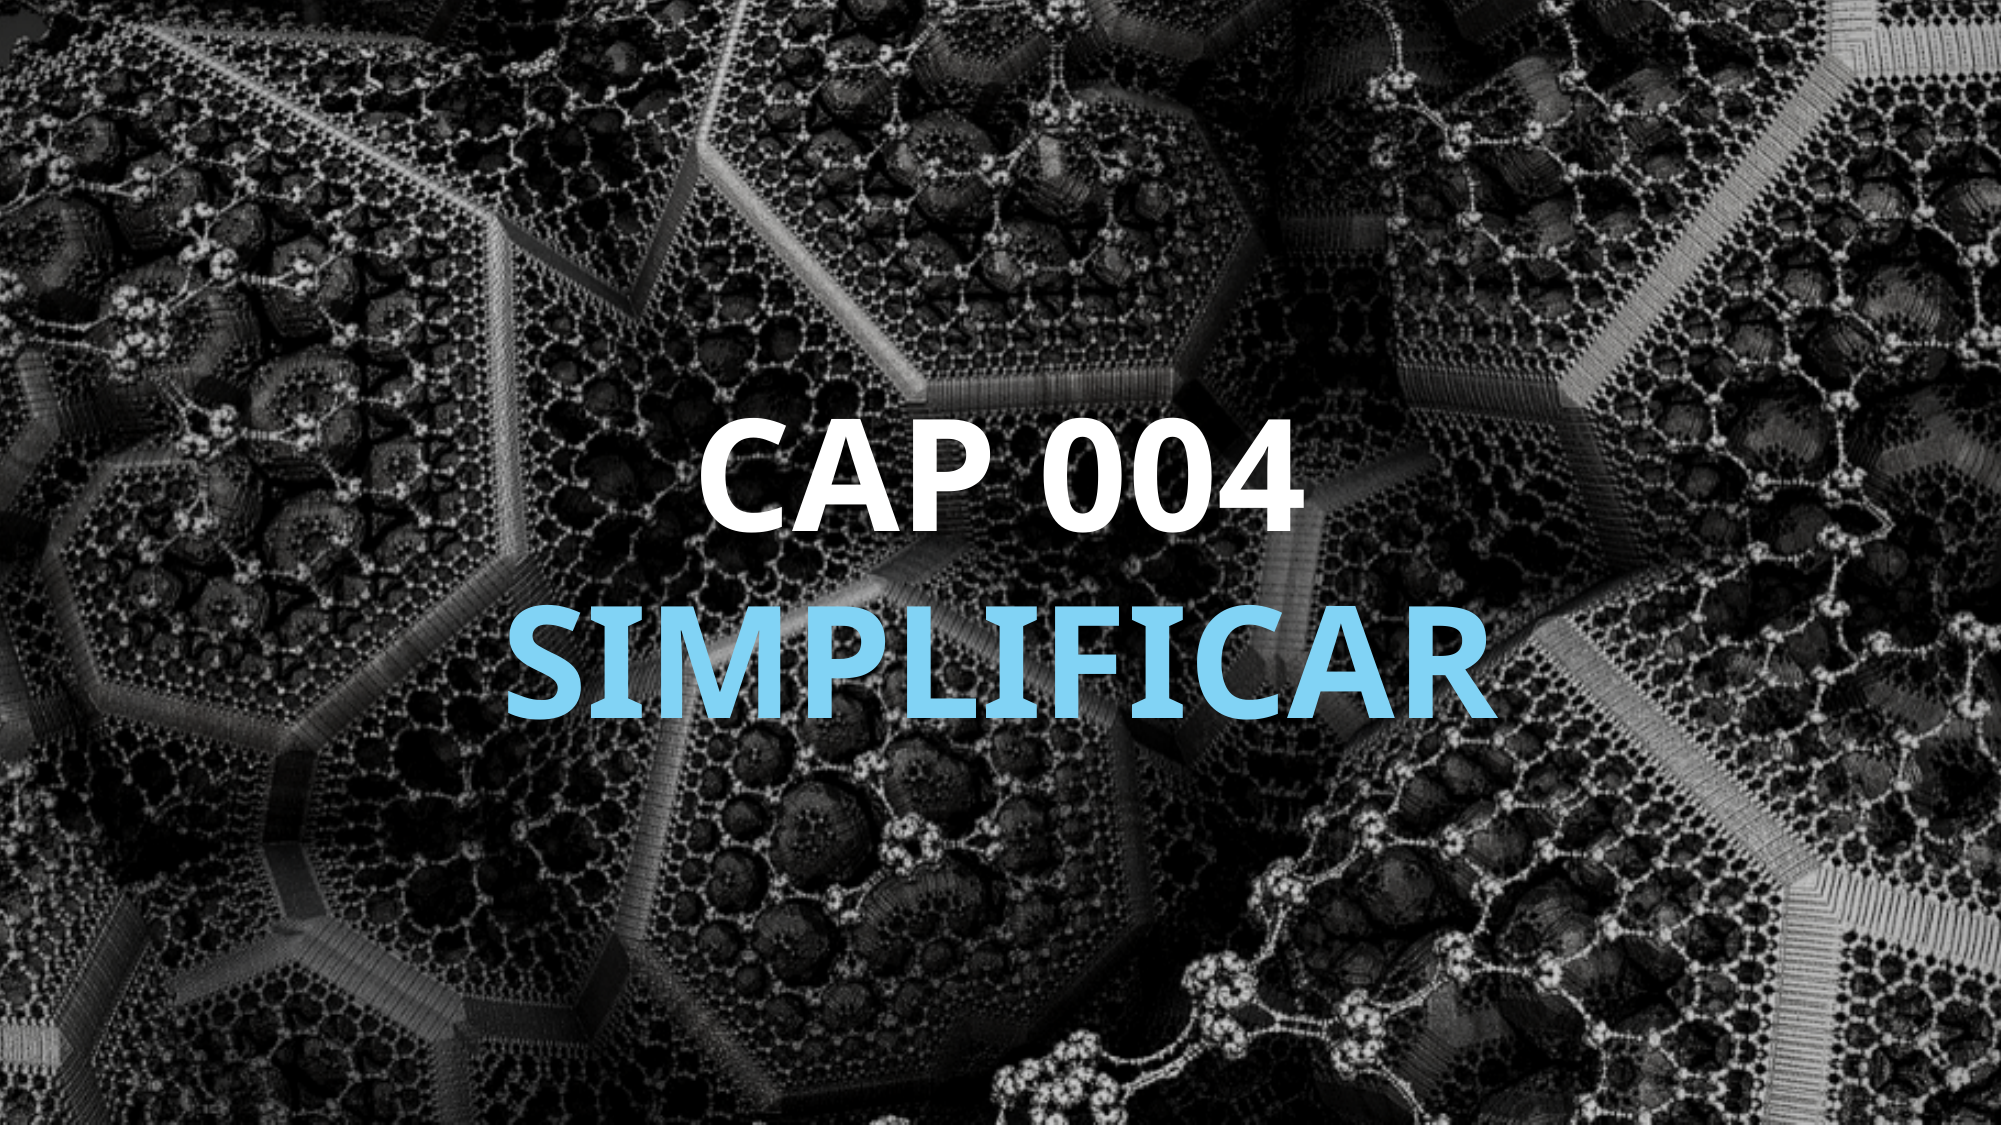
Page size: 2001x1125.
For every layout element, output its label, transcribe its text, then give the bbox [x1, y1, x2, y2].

picture [0, 0, 2001, 1125]
text_box CAP 004 SIMPLIFICAR [486, 367, 1515, 758]
